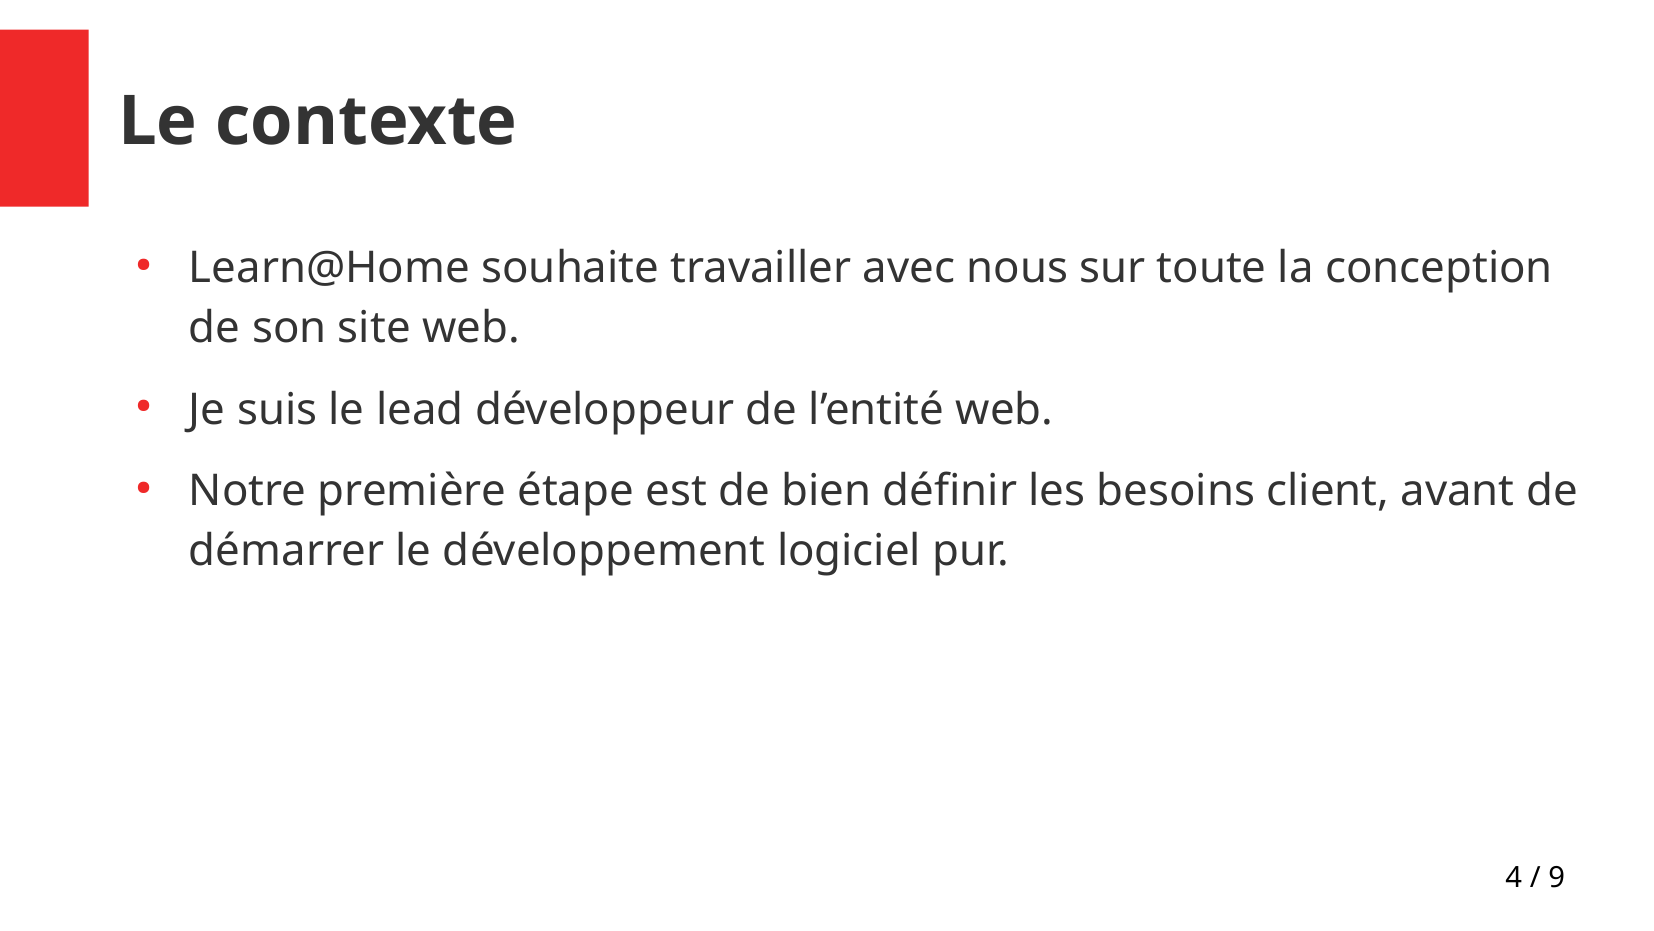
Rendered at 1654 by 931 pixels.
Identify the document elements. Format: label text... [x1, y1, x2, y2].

list Learn@Home souhaite travailler avec nous sur toute la conception de son site web. Je suis le lead développeur de l’entité web. Notre première étape est de bien définir les besoins client, avant de démarrer le développement logiciel pur. [118, 236, 1595, 798]
title Le contexte [118, 29, 1595, 207]
